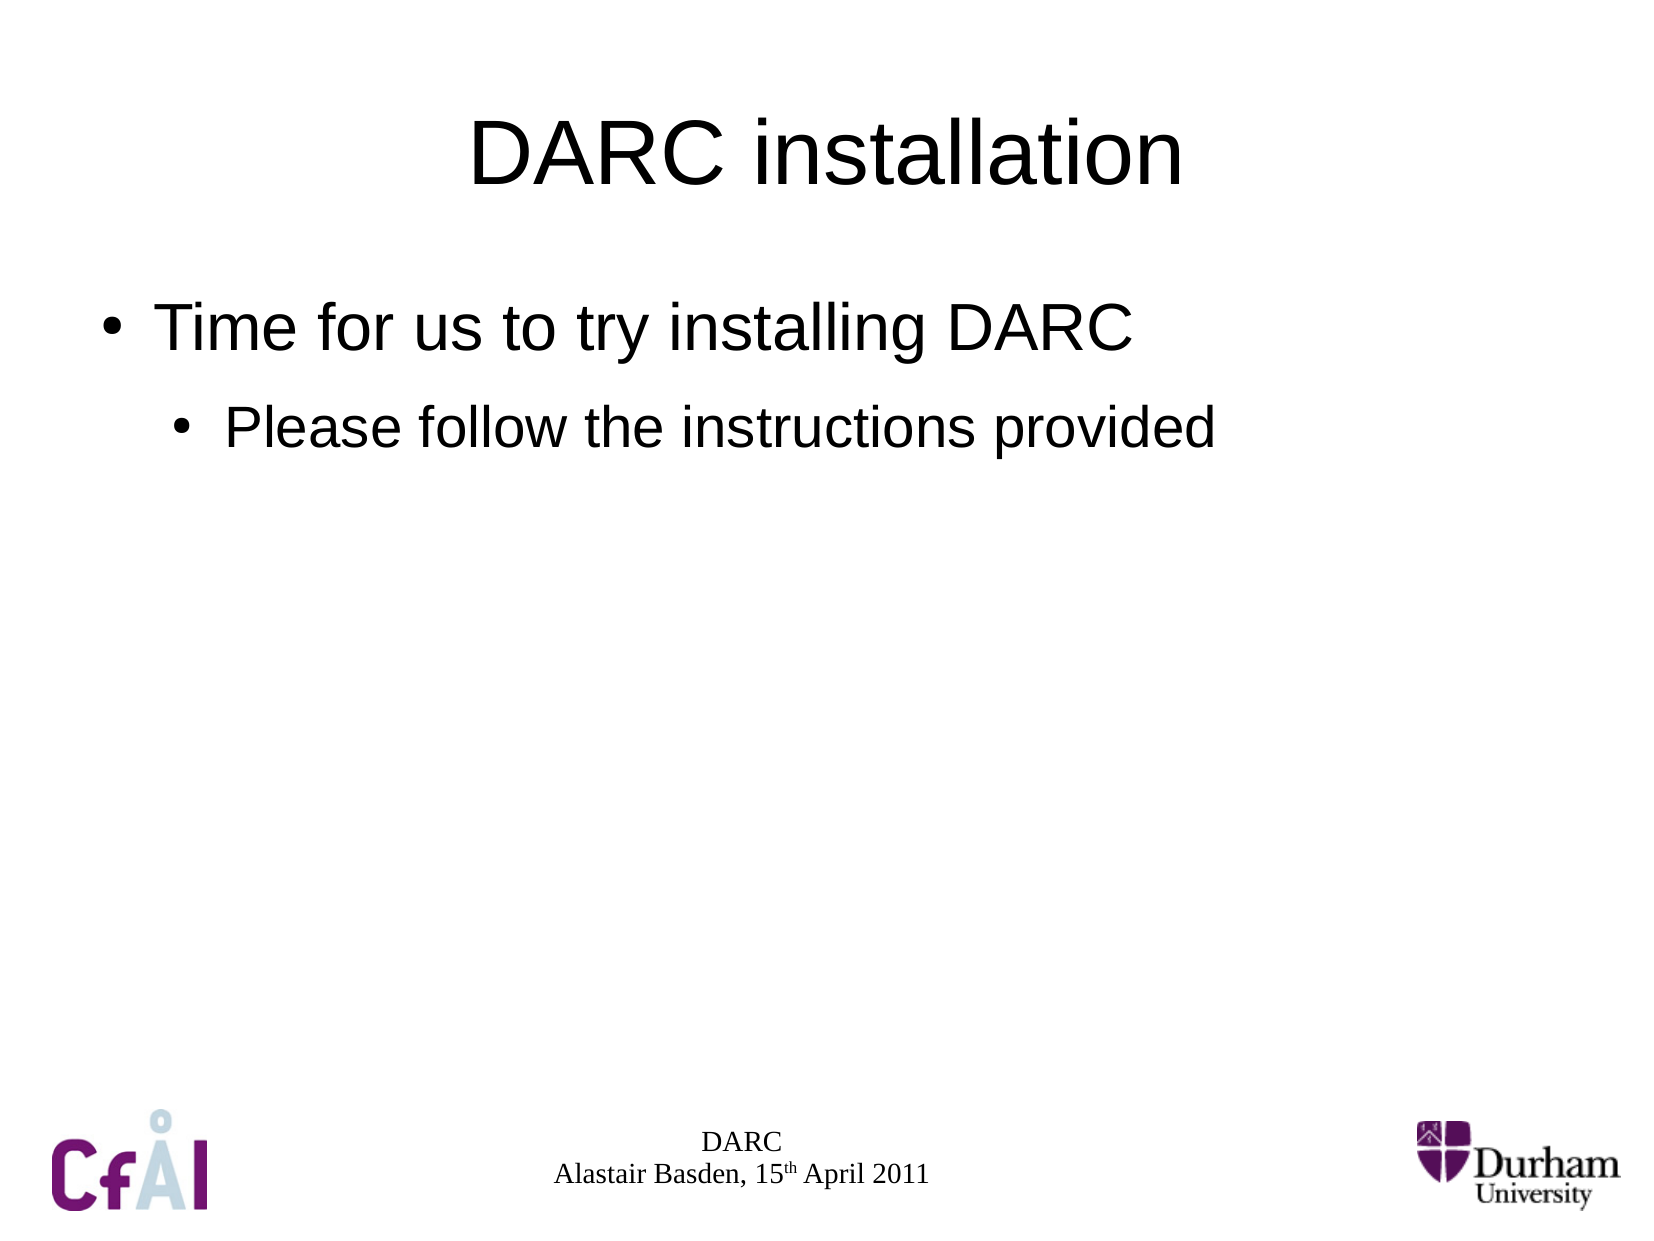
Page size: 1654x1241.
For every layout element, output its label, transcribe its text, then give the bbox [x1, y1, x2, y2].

list Time for us to try installing DARC Please follow the instructions provided [82, 290, 1571, 1109]
picture [52, 1109, 207, 1211]
title DARC installation [82, 49, 1571, 257]
picture [1417, 1121, 1621, 1211]
